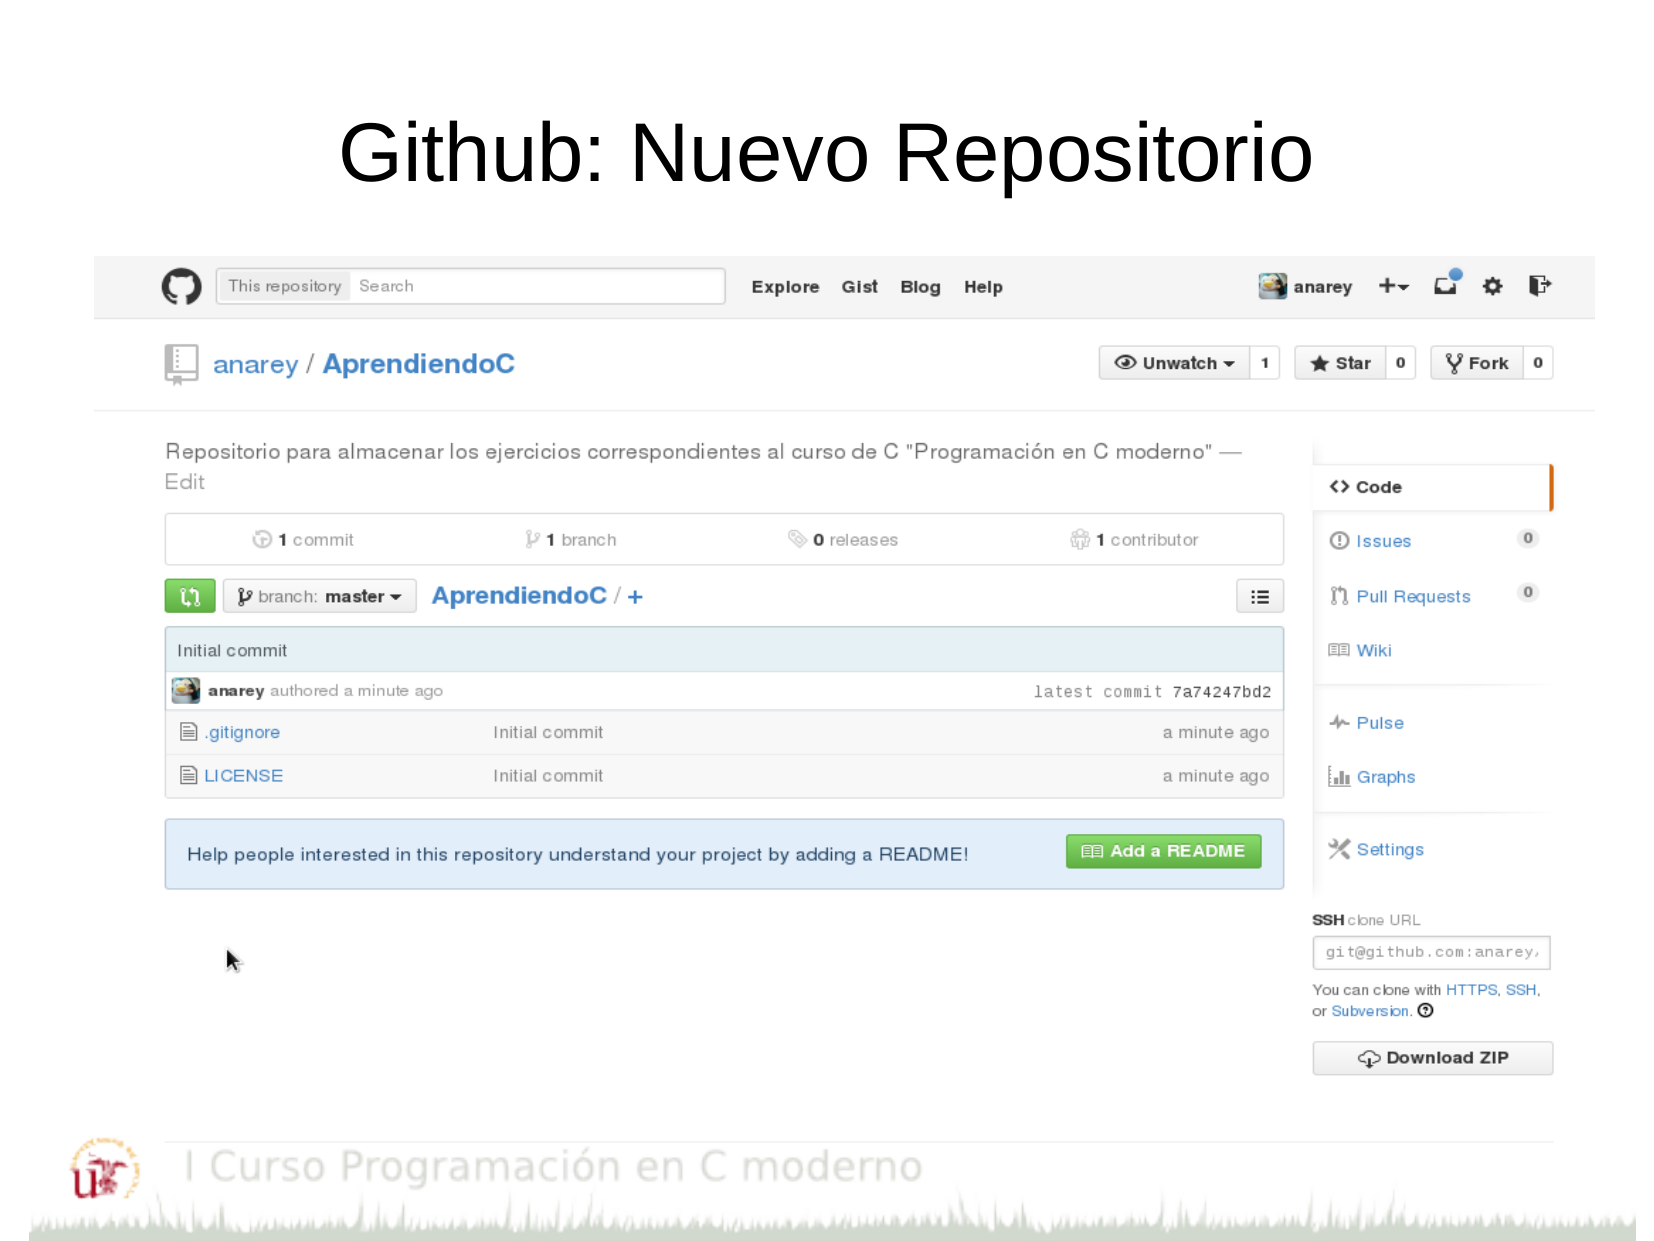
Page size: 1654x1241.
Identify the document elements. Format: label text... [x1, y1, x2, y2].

picture [29, 256, 1636, 1241]
title Github: Nuevo Repositorio [82, 49, 1571, 257]
